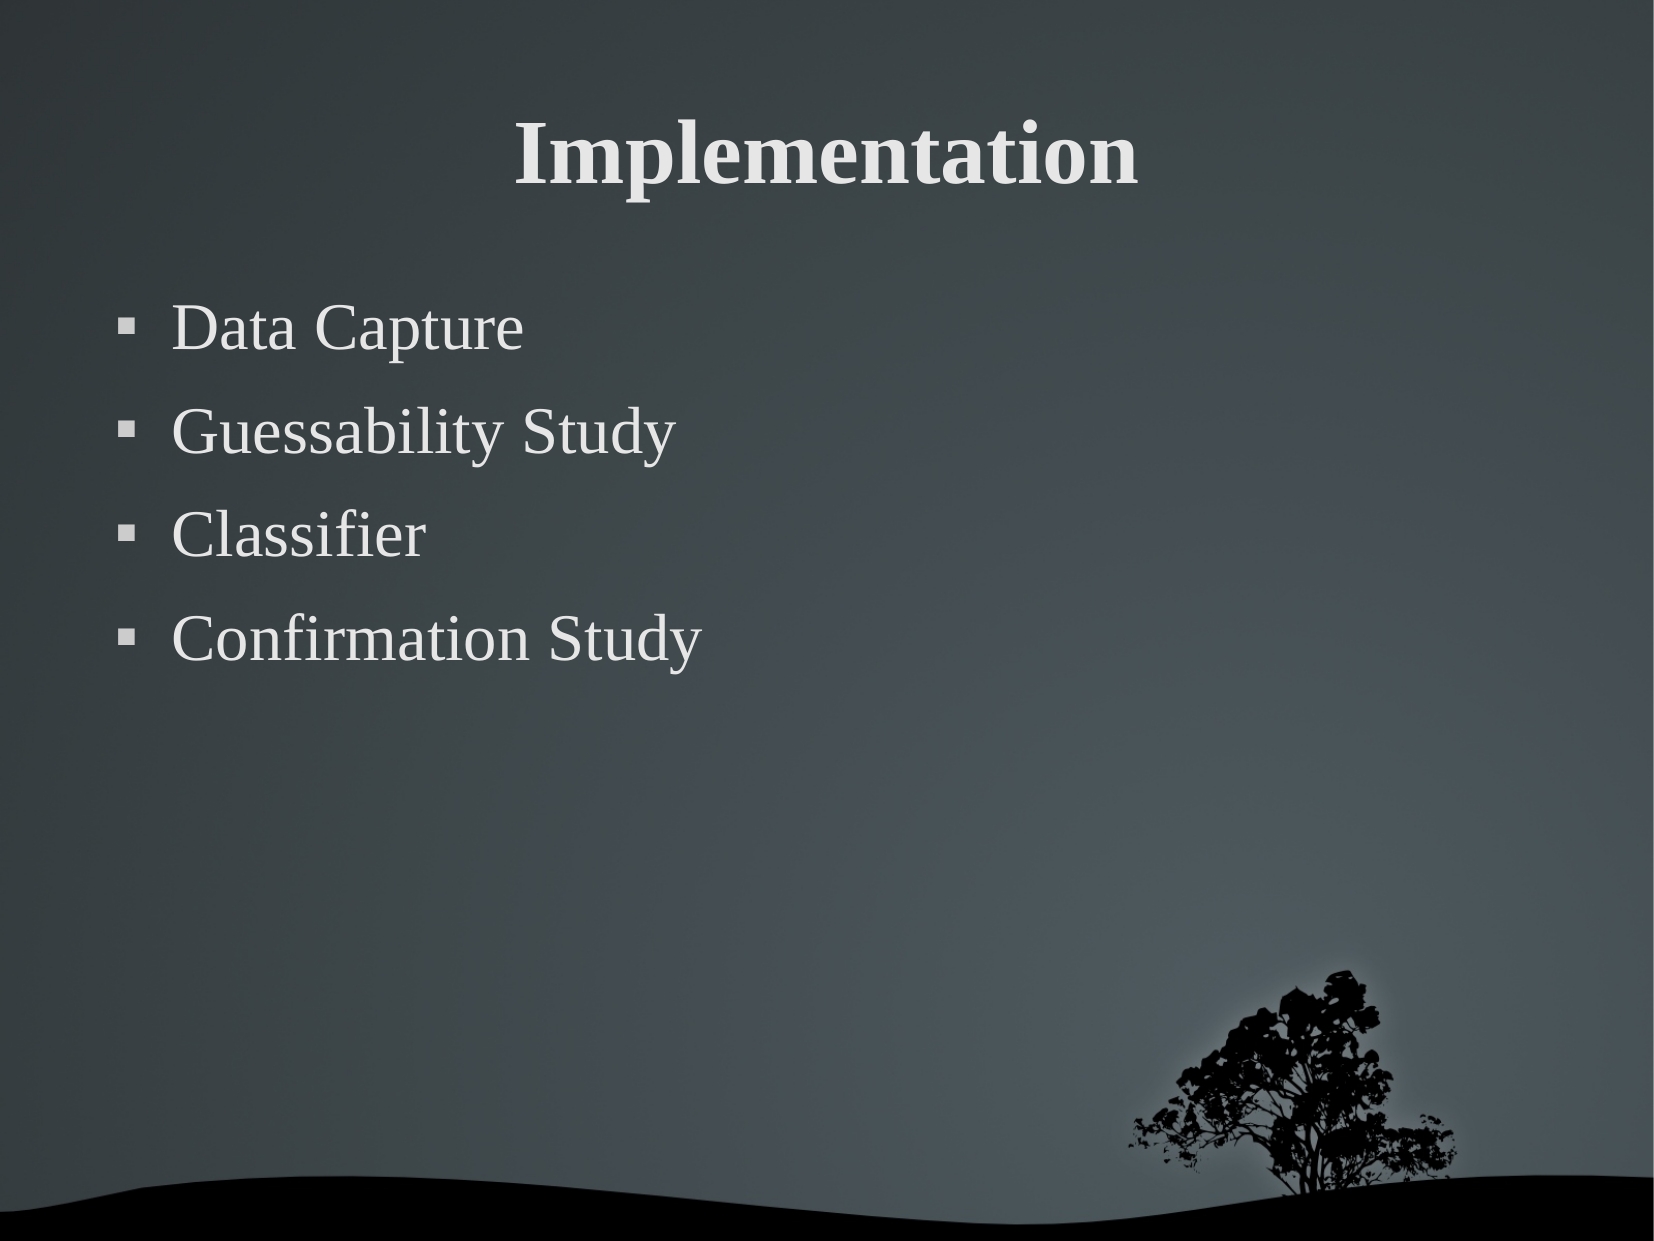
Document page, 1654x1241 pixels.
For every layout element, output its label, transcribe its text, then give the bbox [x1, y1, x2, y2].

title Implementation [82, 49, 1571, 257]
list Data Capture Guessability Study Classifier Confirmation Study [82, 290, 1571, 1109]
picture [0, 0, 1654, 1241]
